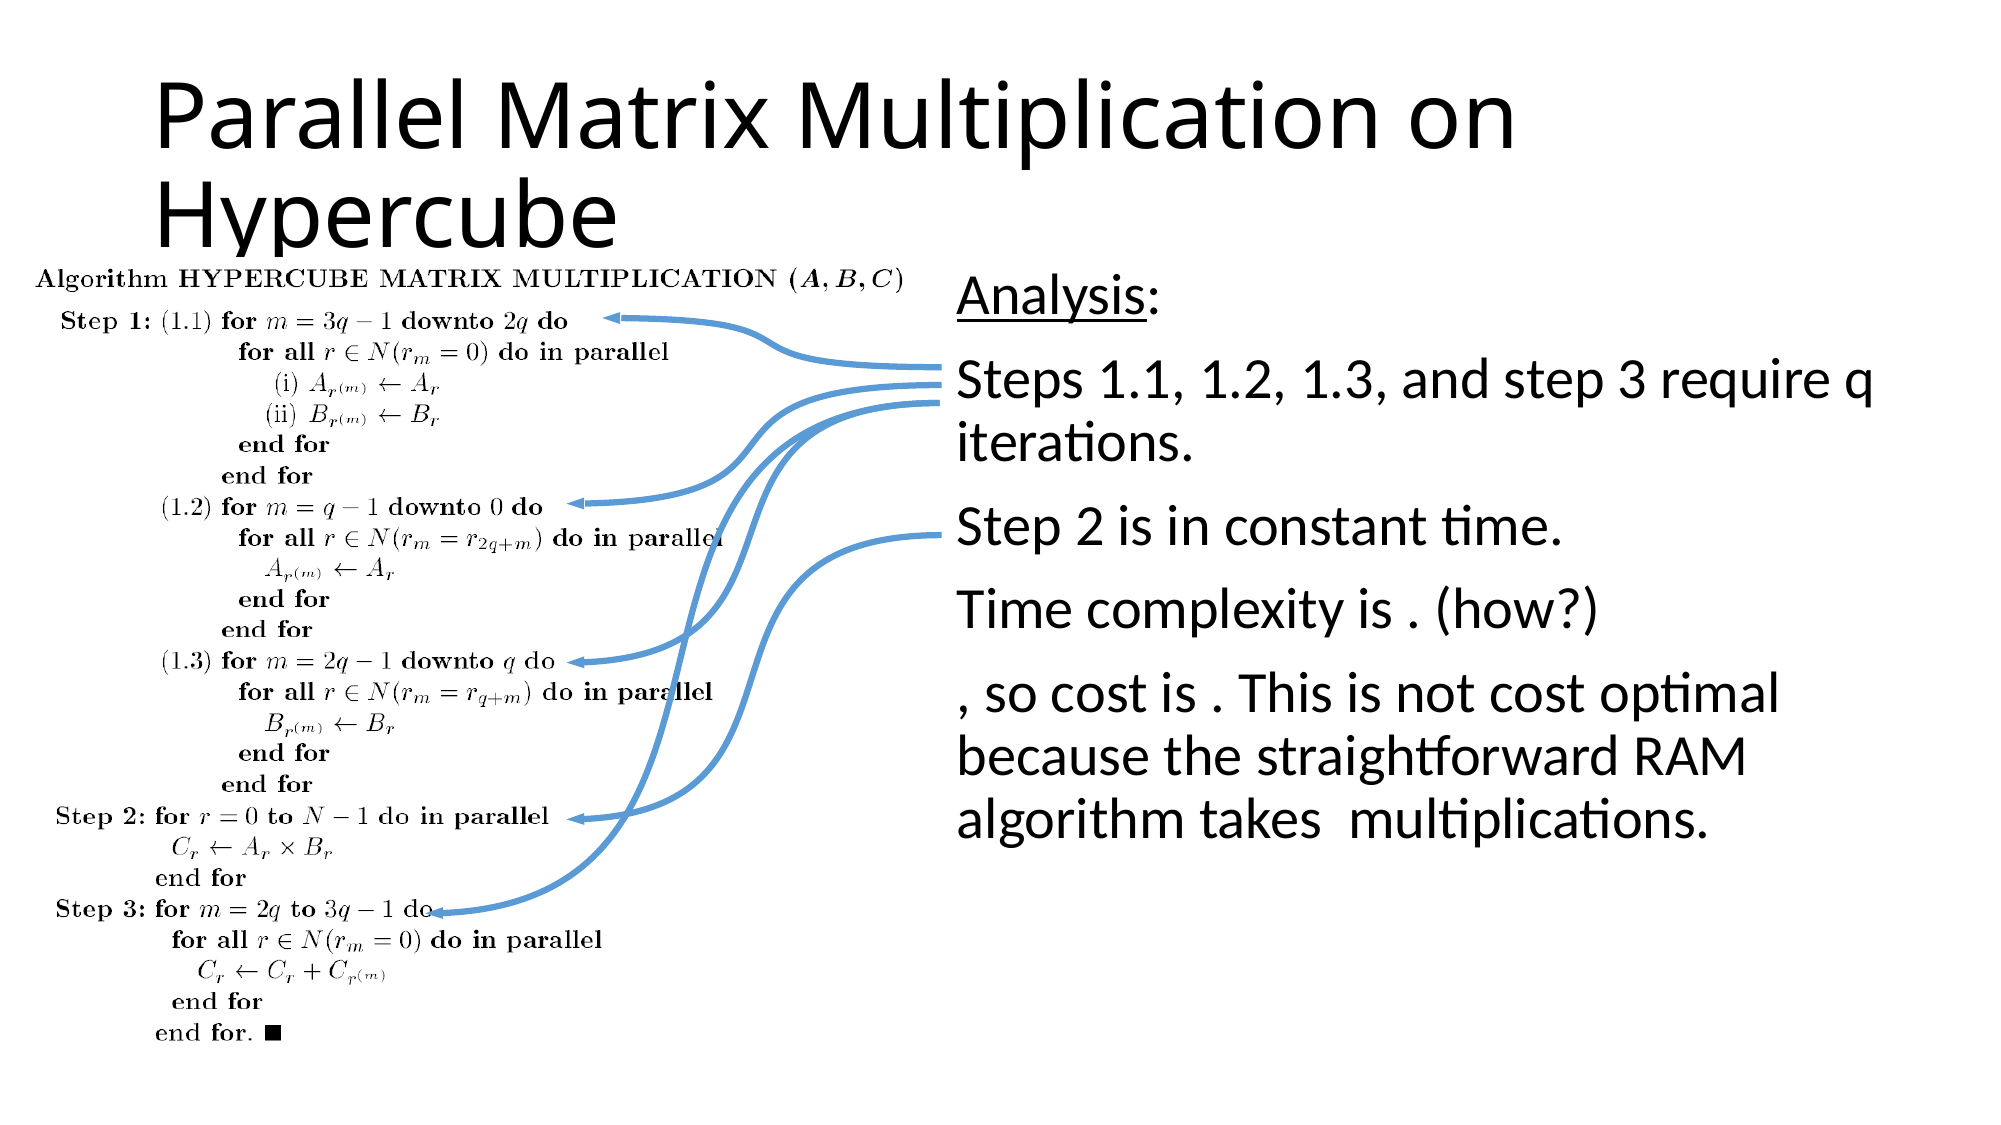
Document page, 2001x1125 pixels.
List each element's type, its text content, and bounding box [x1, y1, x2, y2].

title Parallel Matrix Multiplication on Hypercube [137, 59, 1863, 278]
picture [635, 407, 940, 808]
list Analysis: Steps 1.1, 1.2, 1.3, and step 3 require q iterations. Step 2 is in constant time. Time complexity is . (how?) , so cost is . This is not cost optimal because the straightforward RAM algorithm takes multiplications. [941, 257, 1973, 1061]
picture [693, 445, 793, 625]
picture [27, 257, 940, 1081]
